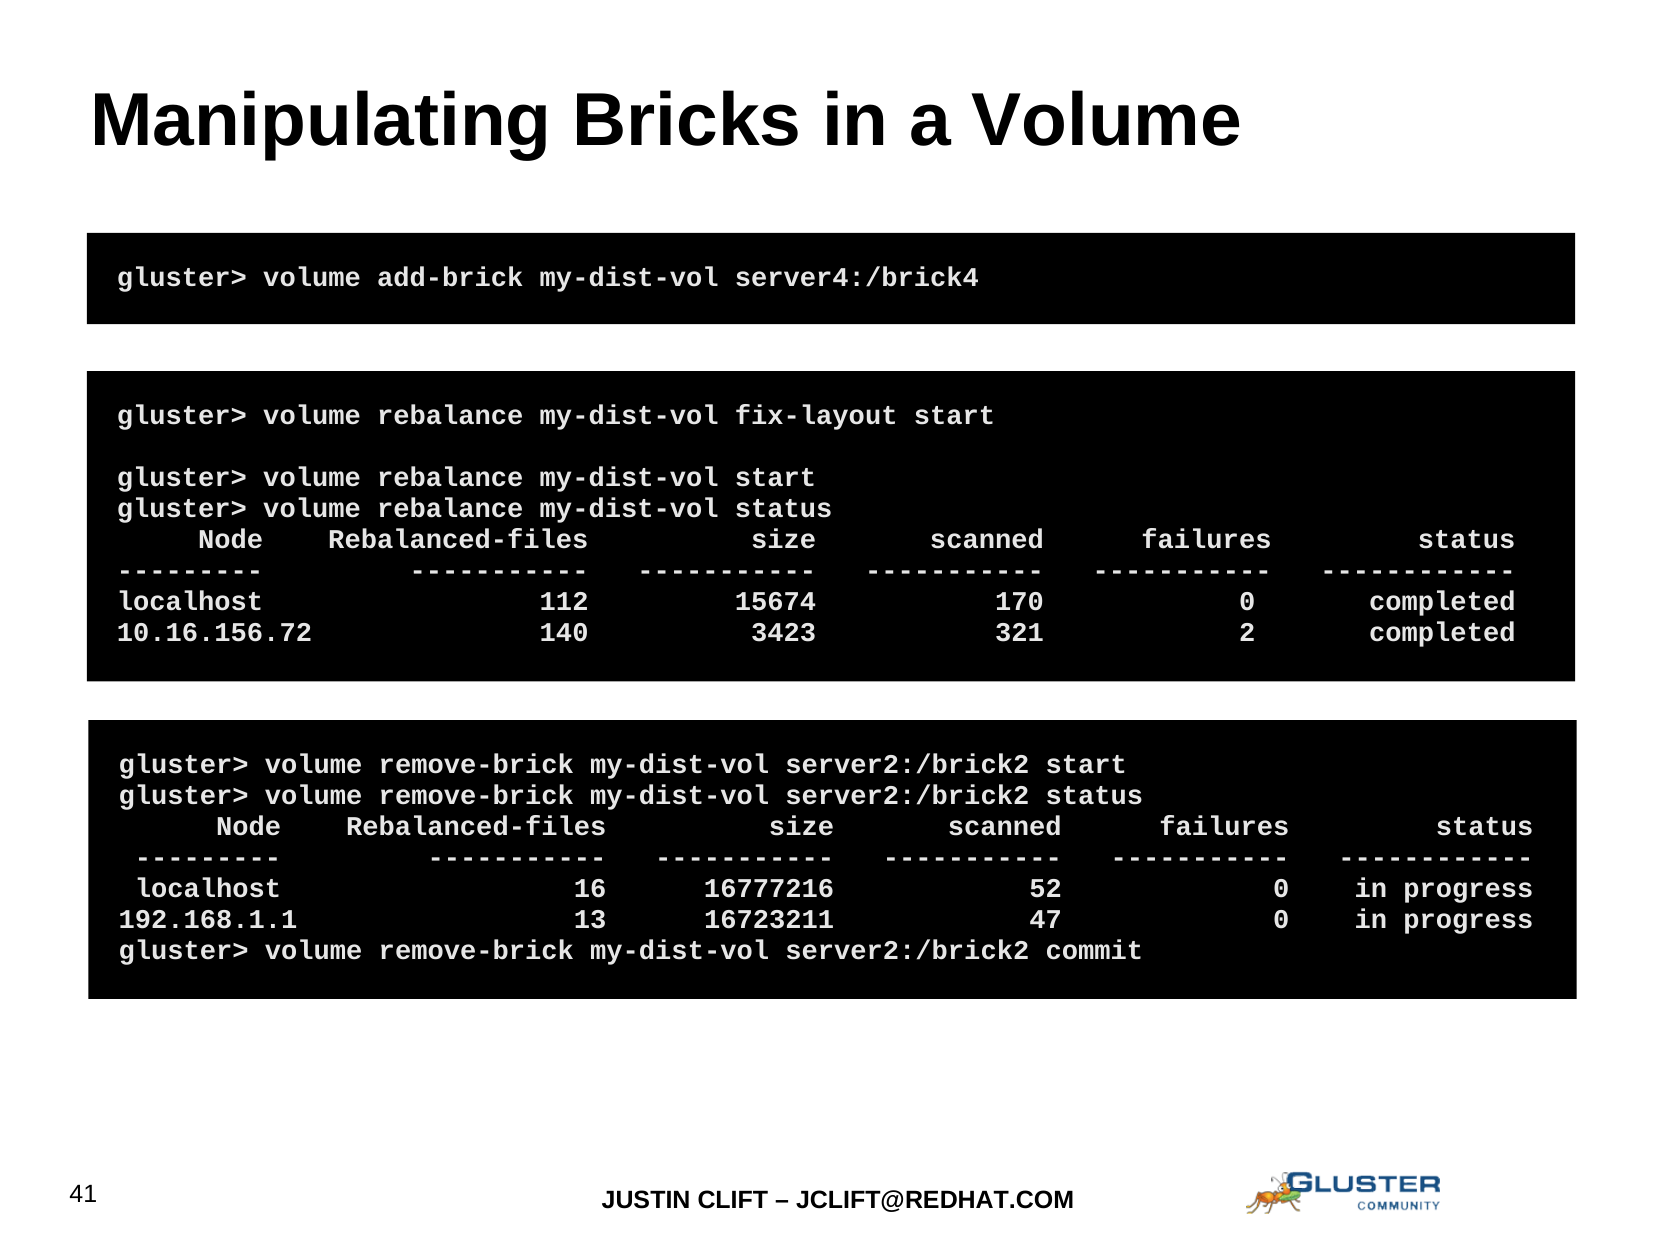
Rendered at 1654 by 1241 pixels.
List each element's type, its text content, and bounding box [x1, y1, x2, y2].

list gluster> volume add-brick my-dist-vol server4:/brick4 [86, 232, 1576, 324]
list gluster> volume rebalance my-dist-vol fix-layout start gluster> volume rebalance my-dist-vol start gluster> volume rebalance my-dist-vol status Node Rebalanced-files size scanned failures status --------- ----------- ----------- ----------- ----------- ------------ localhost 112 15674 170 0 completed 10.16.156.72 140 3423 321 2 completed [86, 371, 1576, 682]
picture [1246, 1170, 1440, 1215]
title Manipulating Bricks in a Volume [90, 15, 1579, 223]
list gluster> volume remove-brick my-dist-vol server2:/brick2 start gluster> volume remove-brick my-dist-vol server2:/brick2 status Node Rebalanced-files size scanned failures status --------- ----------- ----------- ----------- ----------- ------------ localhost 16 16777216 52 0 in progress 192.168.1.1 13 16723211 47 0 in progress gluster> volume remove-brick my-dist-vol server2:/brick2 commit [88, 720, 1577, 999]
